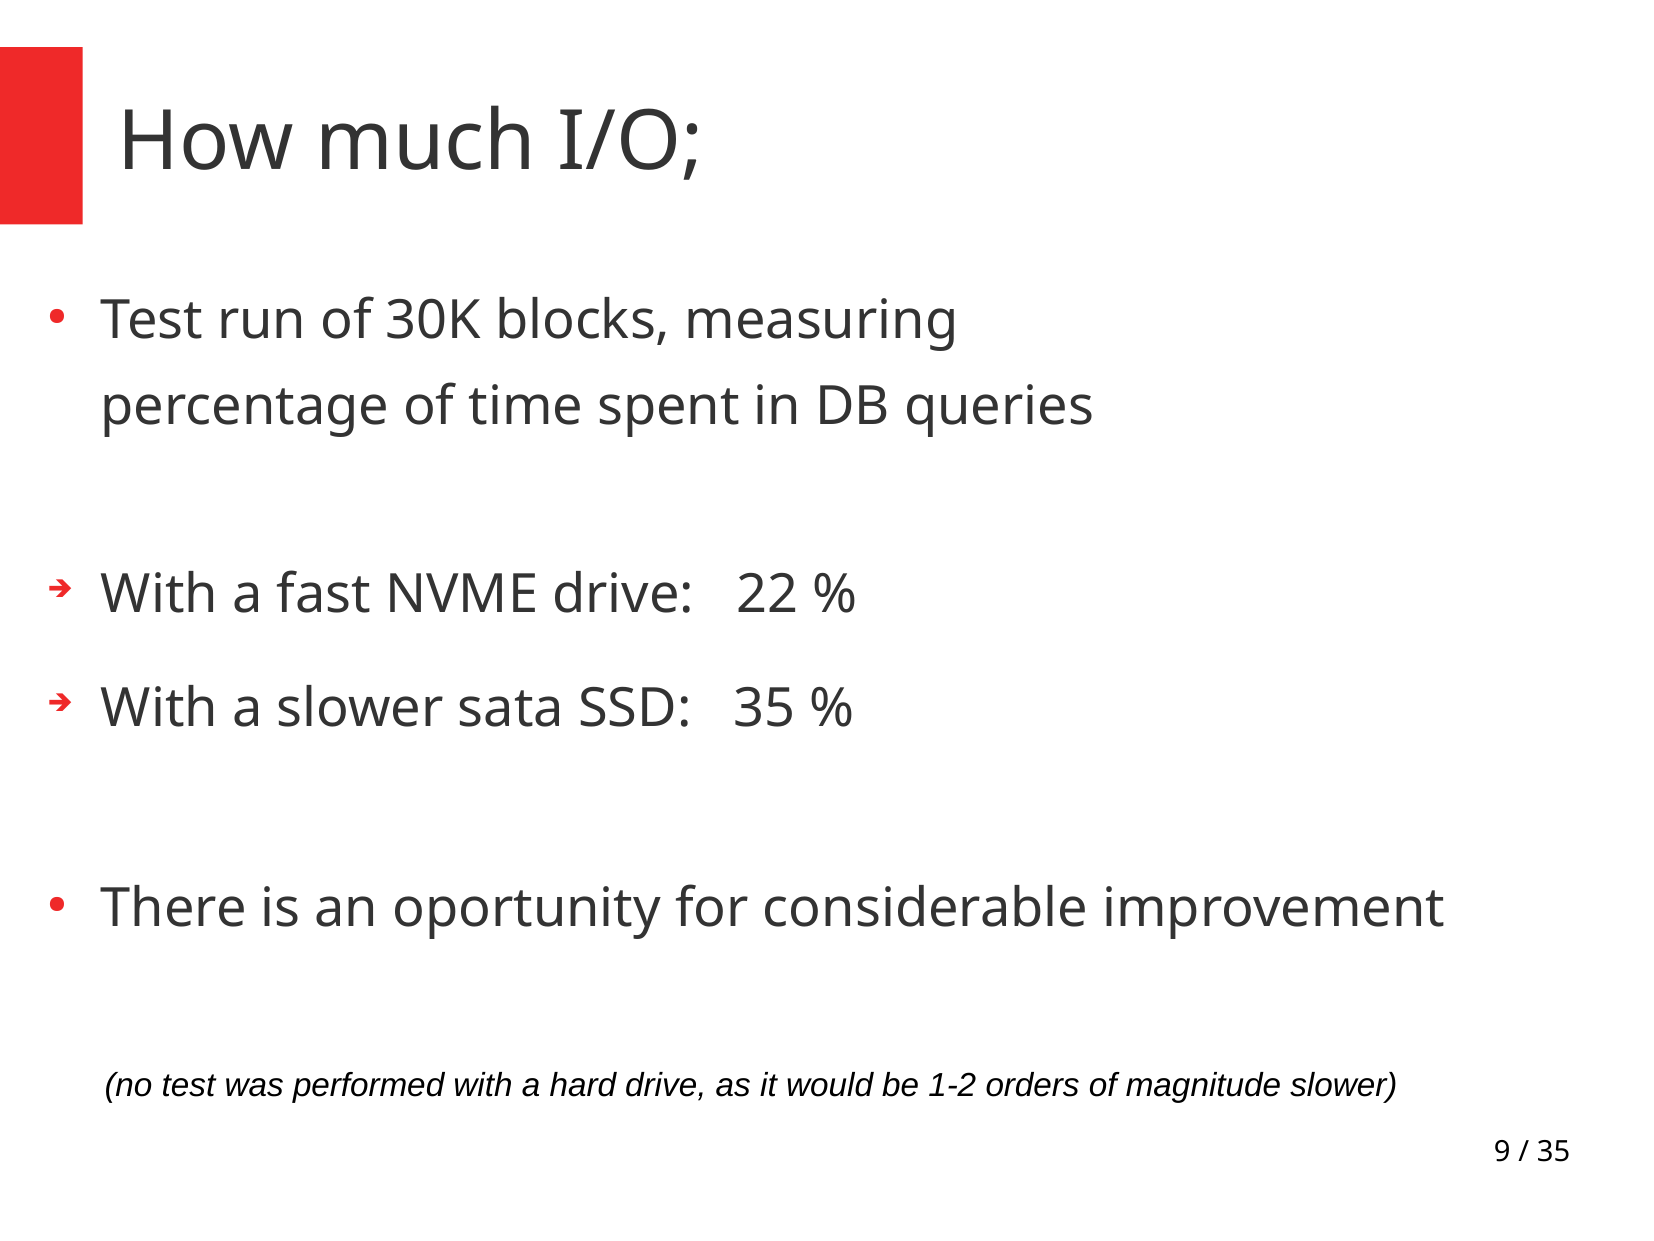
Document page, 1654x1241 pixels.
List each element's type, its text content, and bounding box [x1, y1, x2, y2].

text_box (no test was performed with a hard drive, as it would be 1-2 orders of magnitude slower) [89, 1059, 1590, 1135]
list Test run of 30K blocks, measuring percentage of time spent in DB queries With a fast NVME drive: 22 % With a slower sata SSD: 35 % There is an oportunity for considerable improvement [29, 270, 1620, 1111]
title How much I/O; [117, 33, 1571, 241]
